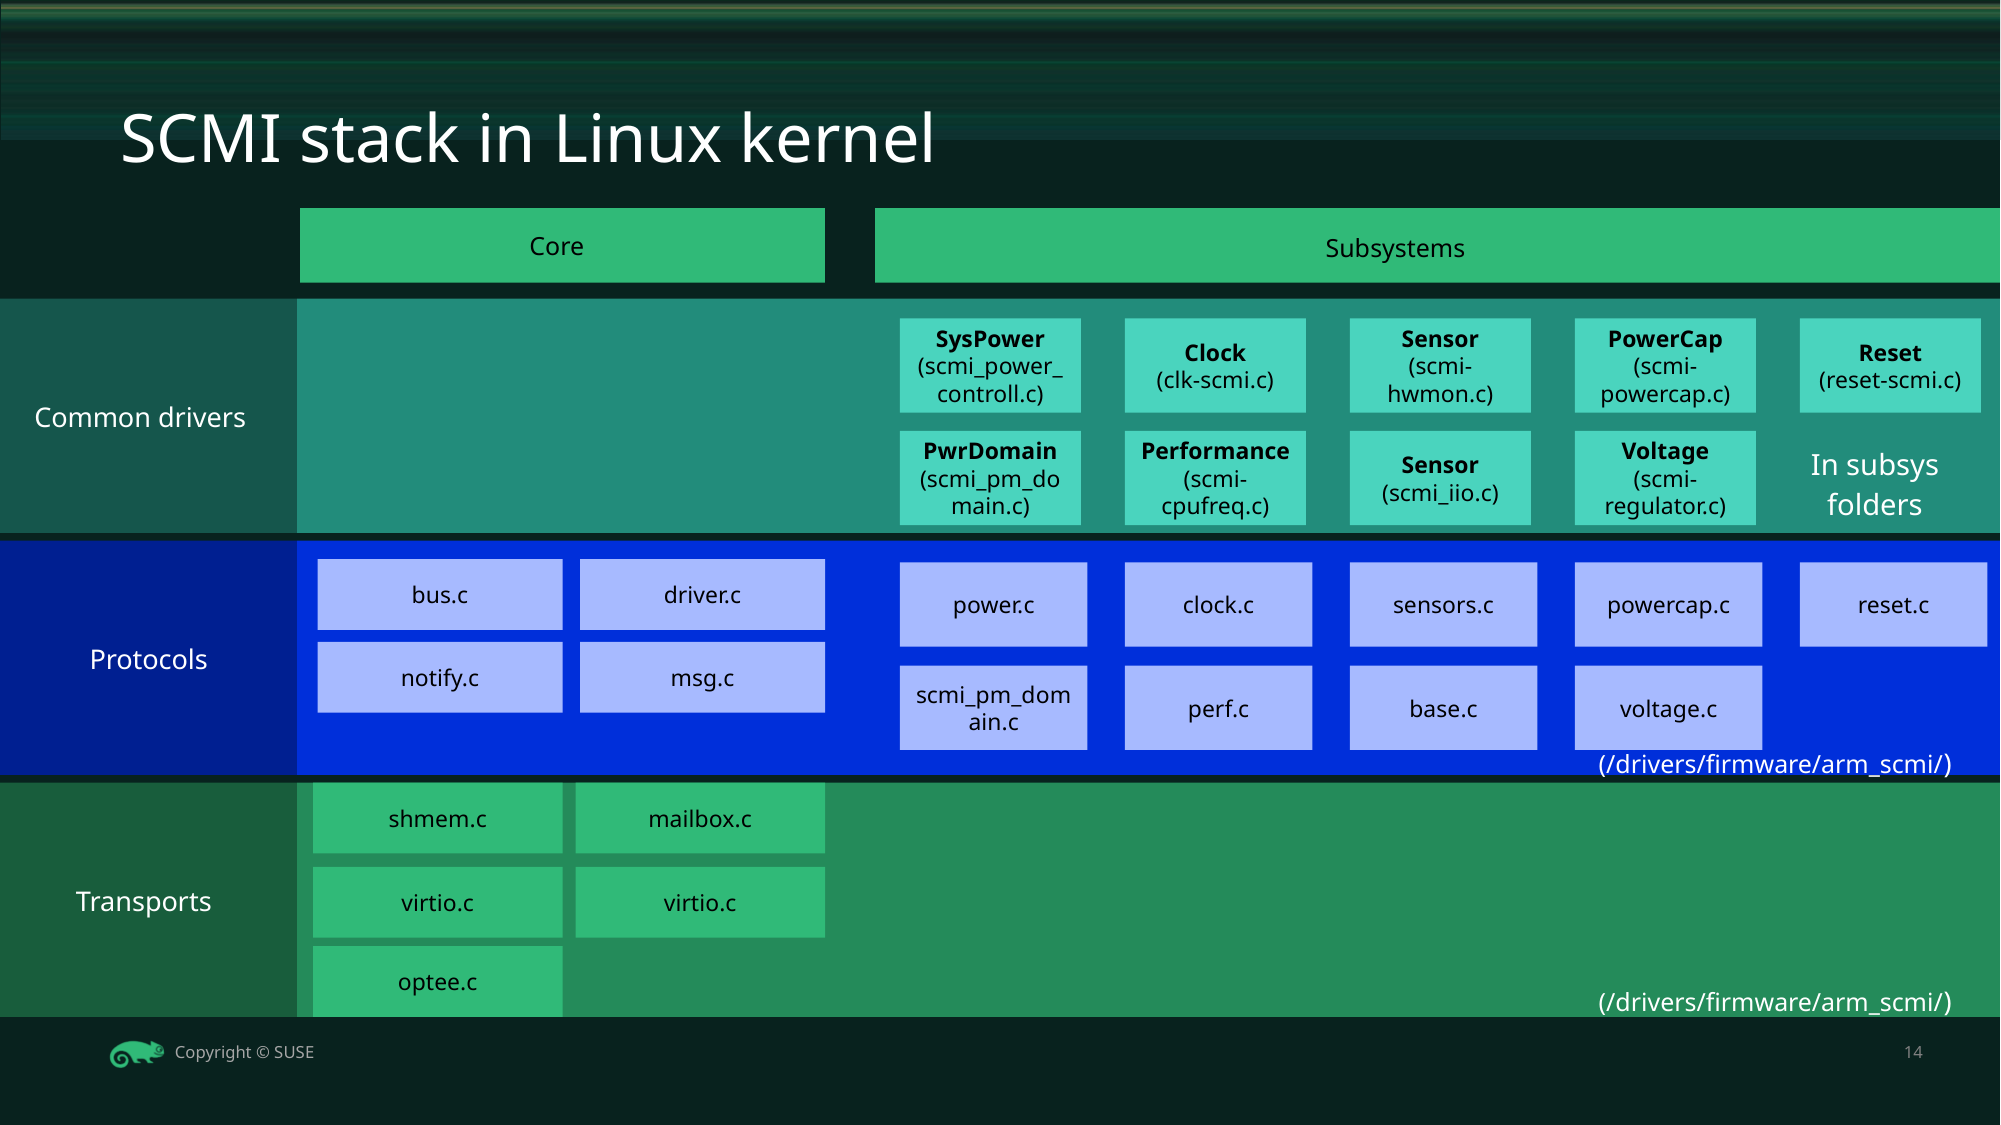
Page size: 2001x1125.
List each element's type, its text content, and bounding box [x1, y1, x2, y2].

text_box Protocols [0, 635, 298, 728]
picture [99, 1031, 175, 1074]
text_box shmem.c [313, 782, 563, 854]
text_box Performance (scmi-cpufreq.c) [1124, 430, 1306, 526]
text_box [0, 540, 2000, 775]
text_box driver.c [580, 559, 826, 630]
text_box Clock (clk-scmi.c) [1124, 318, 1306, 413]
text_box Reset (reset-scmi.c) [1799, 318, 1981, 413]
text_box (/drivers/firmware/arm_scmi/) [1550, 737, 2000, 826]
text_box PowerCap (scmi-powercap.c) [1574, 318, 1756, 413]
text_box scmi_pm_domain.c [899, 665, 1088, 750]
text_box Voltage (scmi-regulator.c) [1574, 430, 1756, 526]
text_box SysPower (scmi_power_controll.c) [899, 318, 1081, 413]
text_box perf.c [1124, 665, 1313, 750]
text_box msg.c [580, 641, 826, 713]
title SCMI stack in Linux kernel [120, 103, 1880, 179]
text_box base.c [1349, 665, 1538, 750]
text_box [0, 298, 2000, 533]
text_box Transports [12, 876, 275, 970]
text_box notify.c [317, 641, 563, 713]
text_box mailbox.c [575, 782, 826, 854]
text_box clock.c [1124, 562, 1313, 647]
picture [1, 0, 2001, 140]
text_box [300, 208, 825, 283]
text_box (/drivers/firmware/arm_scmi/) [1550, 975, 2000, 1063]
text_box Sensor (scmi_iio.c) [1349, 430, 1531, 526]
text_box virtio.c [313, 866, 563, 938]
text_box [875, 208, 2000, 283]
text_box In subsys folders [1687, 436, 2000, 534]
text_box Common drivers [12, 393, 275, 441]
text_box reset.c [1799, 562, 1988, 647]
text_box bus.c [317, 559, 563, 630]
text_box Subsystems [892, 224, 1905, 270]
text_box Core [363, 223, 751, 269]
text_box power.c [899, 562, 1088, 647]
text_box voltage.c [1574, 665, 1763, 750]
text_box powercap.c [1574, 562, 1763, 647]
text_box virtio.c [575, 866, 826, 938]
text_box [0, 782, 2000, 1017]
text_box PwrDomain (scmi_pm_domain.c) [899, 430, 1081, 526]
text_box optee.c [313, 946, 563, 1017]
text_box Sensor (scmi-hwmon.c) [1349, 318, 1531, 413]
text_box sensors.c [1349, 562, 1538, 647]
